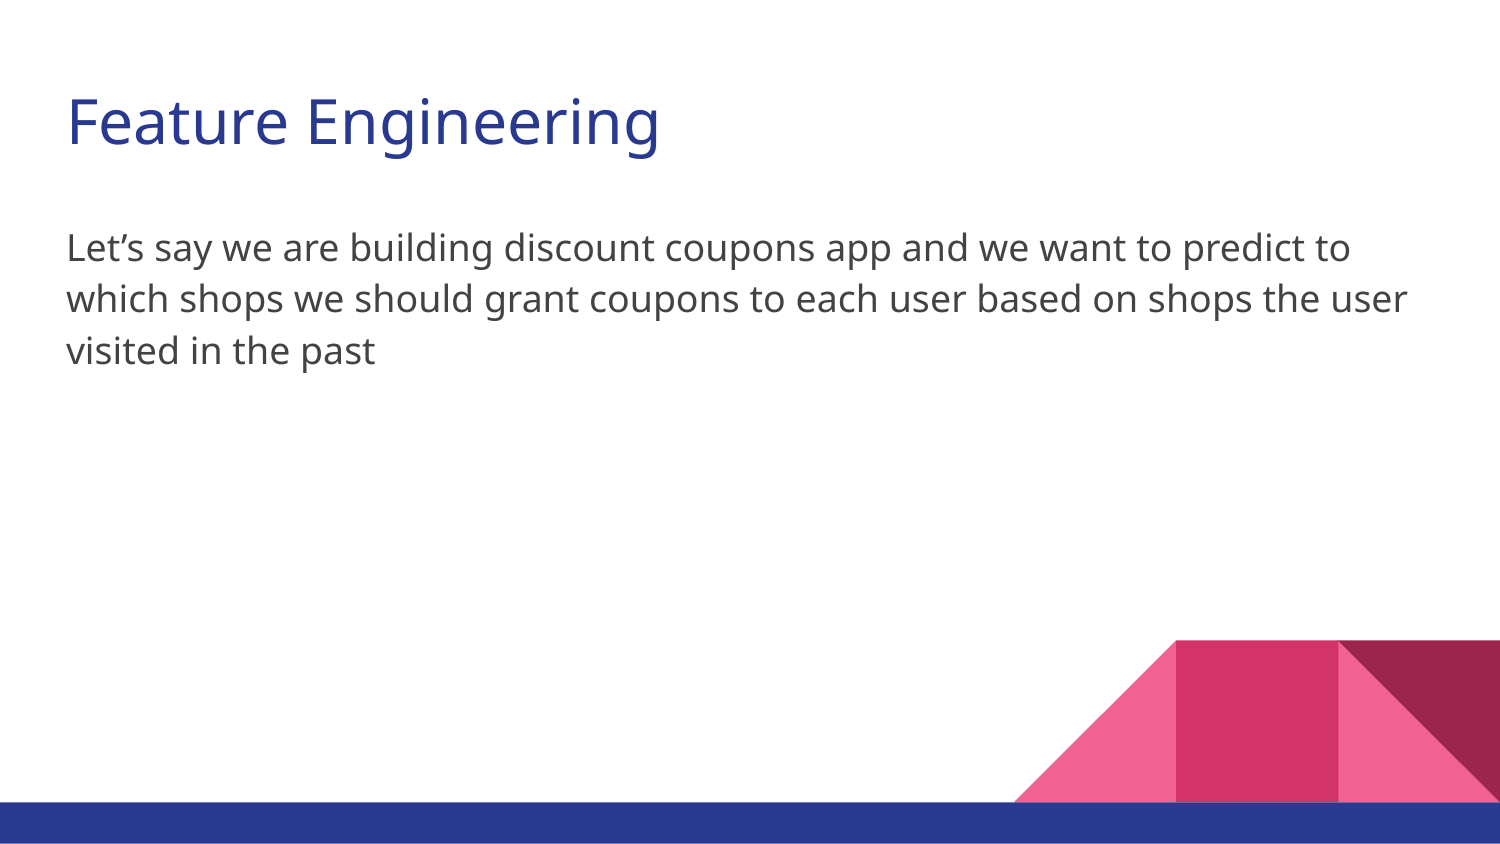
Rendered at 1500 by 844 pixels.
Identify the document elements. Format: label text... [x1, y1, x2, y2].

title Feature Engineering [51, 67, 1449, 167]
list Let’s say we are building discount coupons app and we want to predict to which shops we should grant coupons to each user based on shops the user visited in the past [51, 201, 1449, 750]
